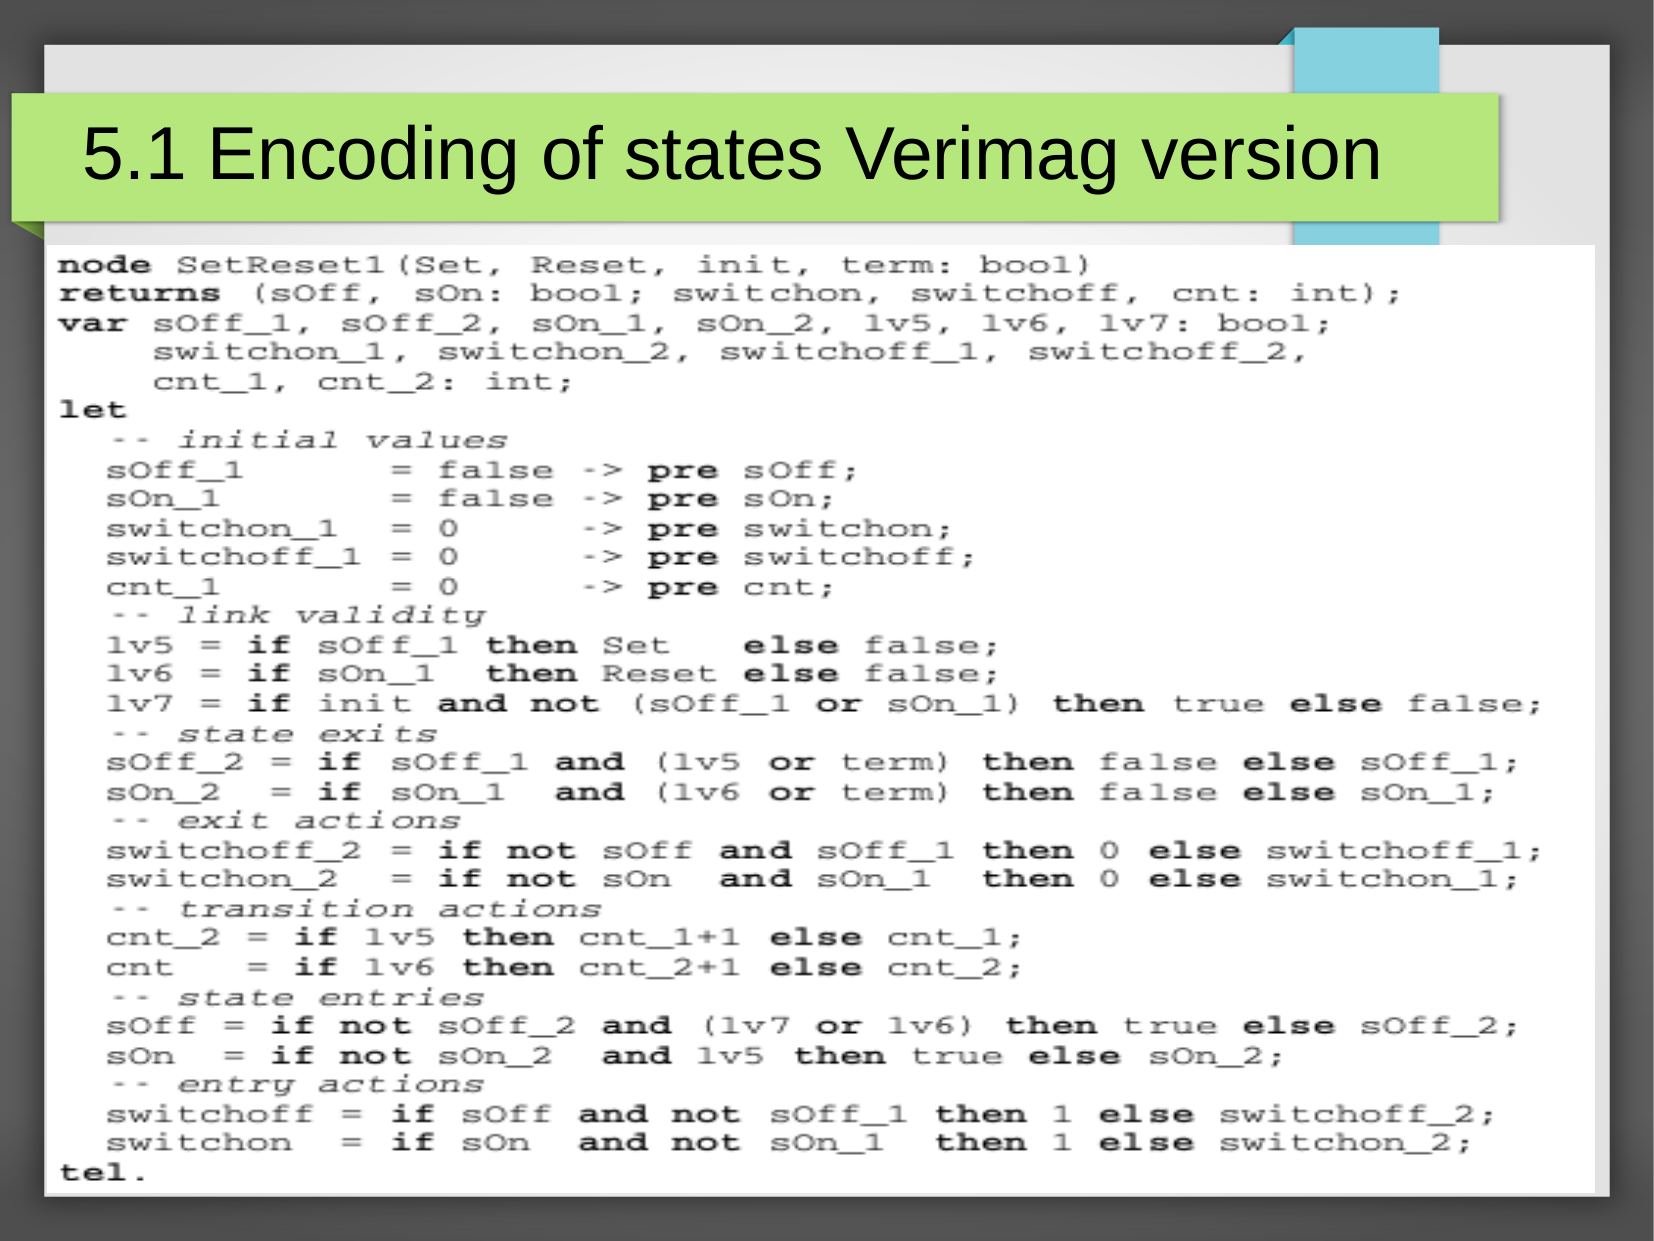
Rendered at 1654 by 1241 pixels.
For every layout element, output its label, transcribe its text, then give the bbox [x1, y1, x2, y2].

title 5.1 Encoding of states Verimag version [82, 94, 1465, 213]
picture [0, 0, 1654, 1241]
